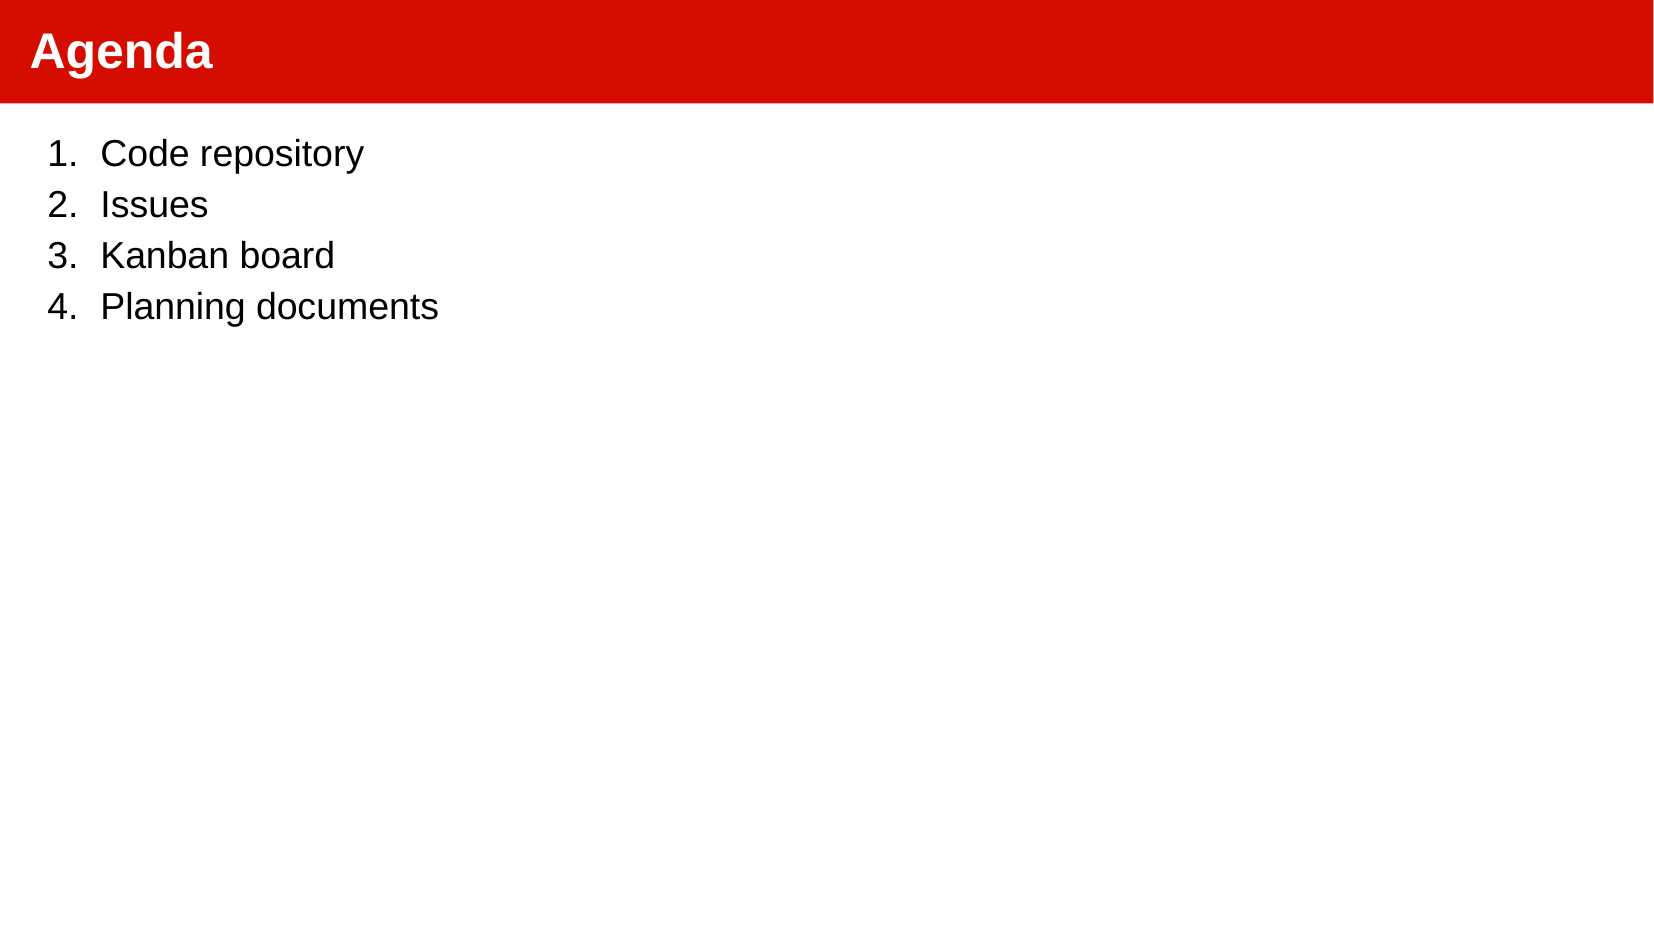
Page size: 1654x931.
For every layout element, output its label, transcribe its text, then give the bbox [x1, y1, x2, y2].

list Code repository Issues Kanban board Planning documents [29, 132, 1625, 813]
title Agenda [0, 0, 1654, 104]
